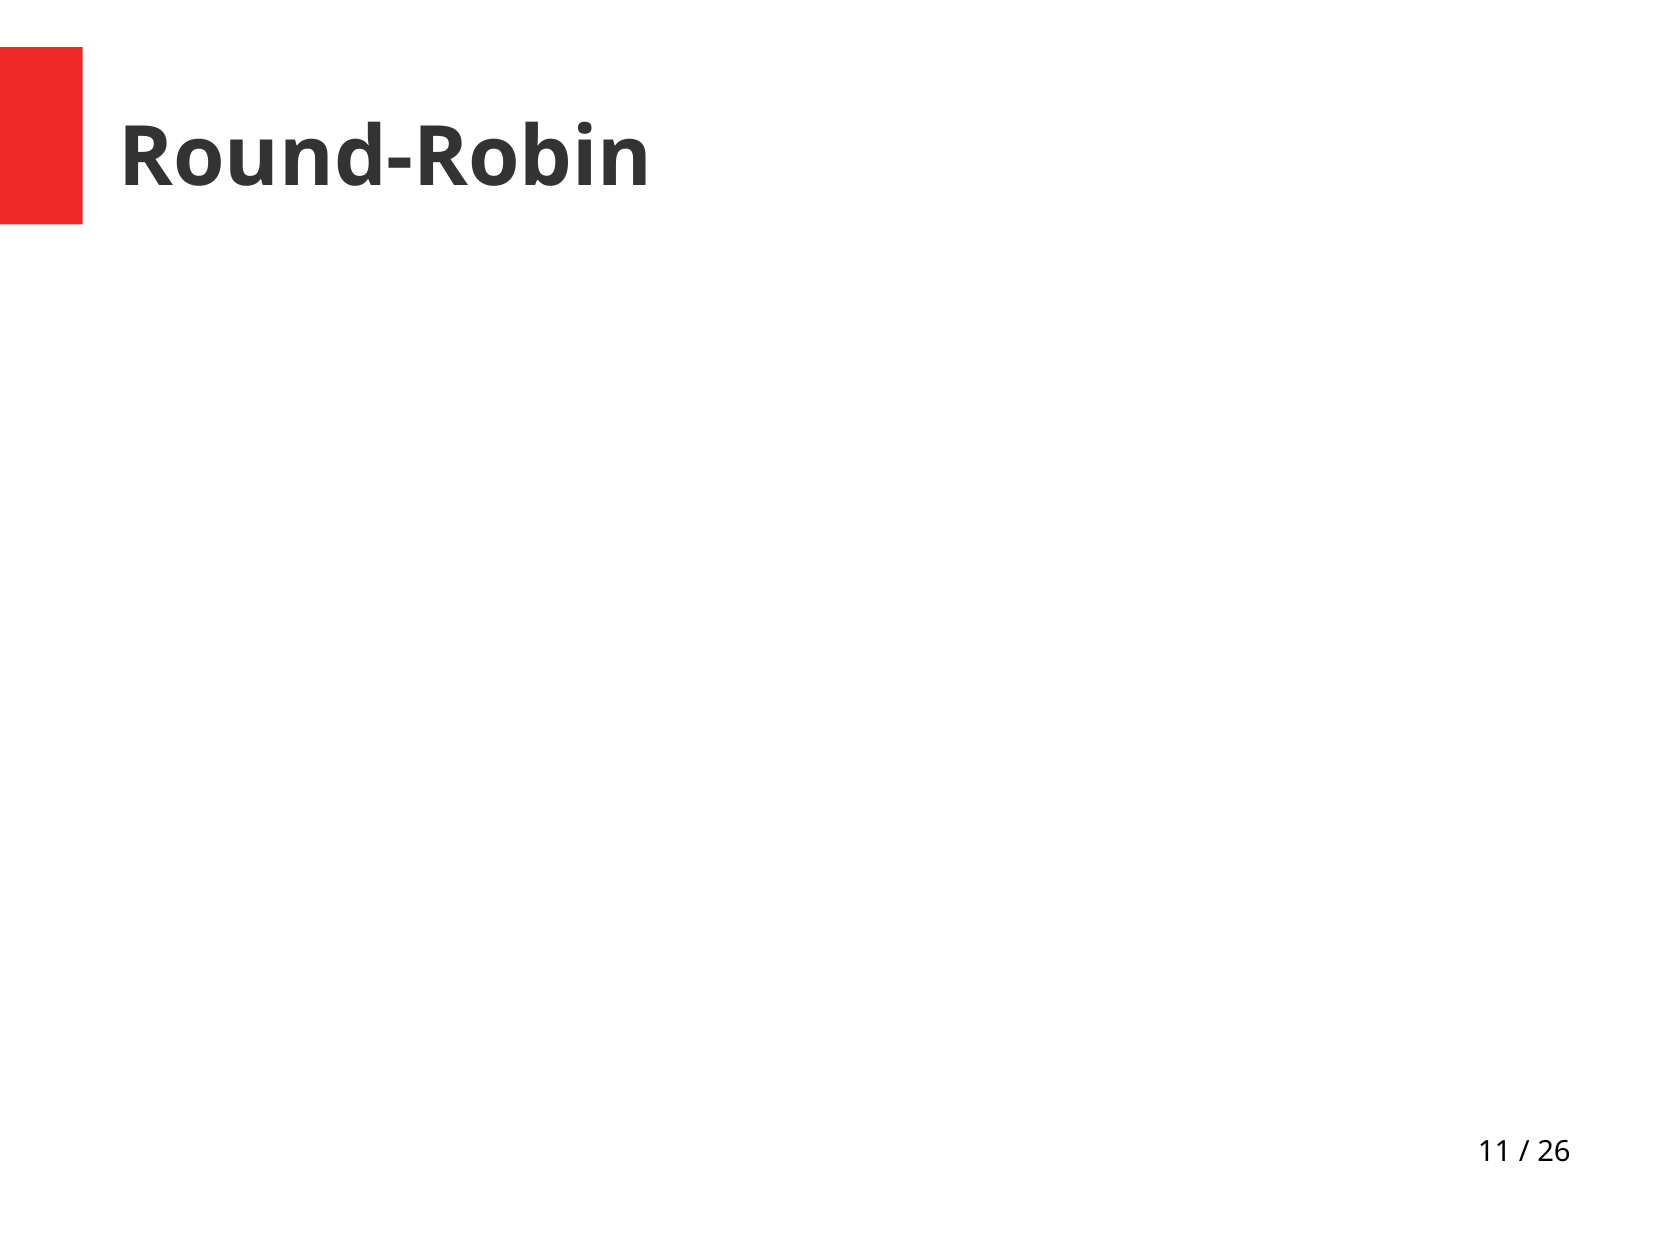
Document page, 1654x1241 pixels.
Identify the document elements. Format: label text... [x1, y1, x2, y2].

title Round-Robin [118, 49, 1571, 257]
